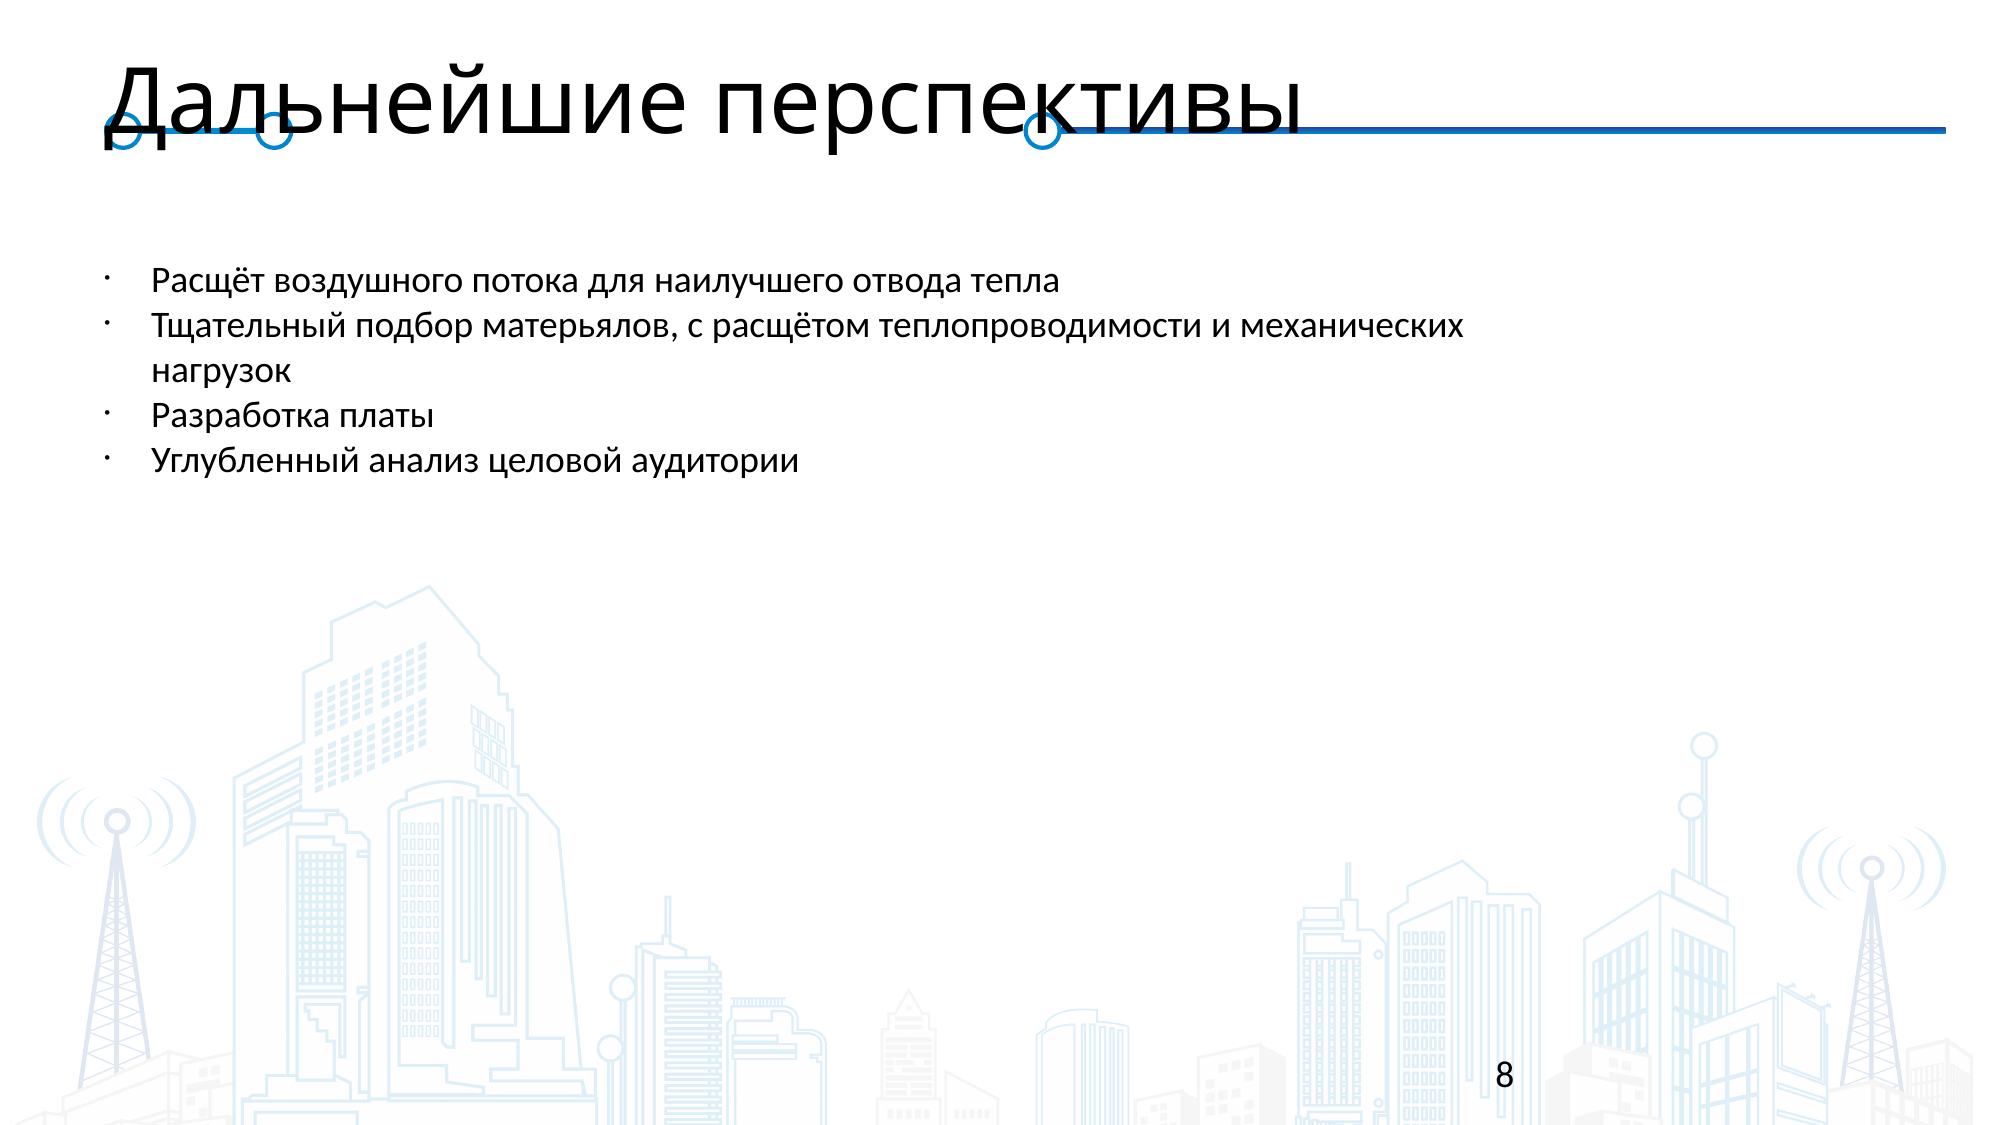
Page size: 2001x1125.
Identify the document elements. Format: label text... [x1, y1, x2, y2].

title Дальнейшие перспективы [89, 46, 1532, 113]
slide_number <номер> [1480, 1042, 1931, 1103]
text_box Расщёт воздушного потока для наилучшего отвода тепла Тщательный подбор матерьялов, с расщётом теплопроводимости и механических нагрузок Разработка платы Углубленный анализ целовой аудитории [89, 247, 1532, 488]
